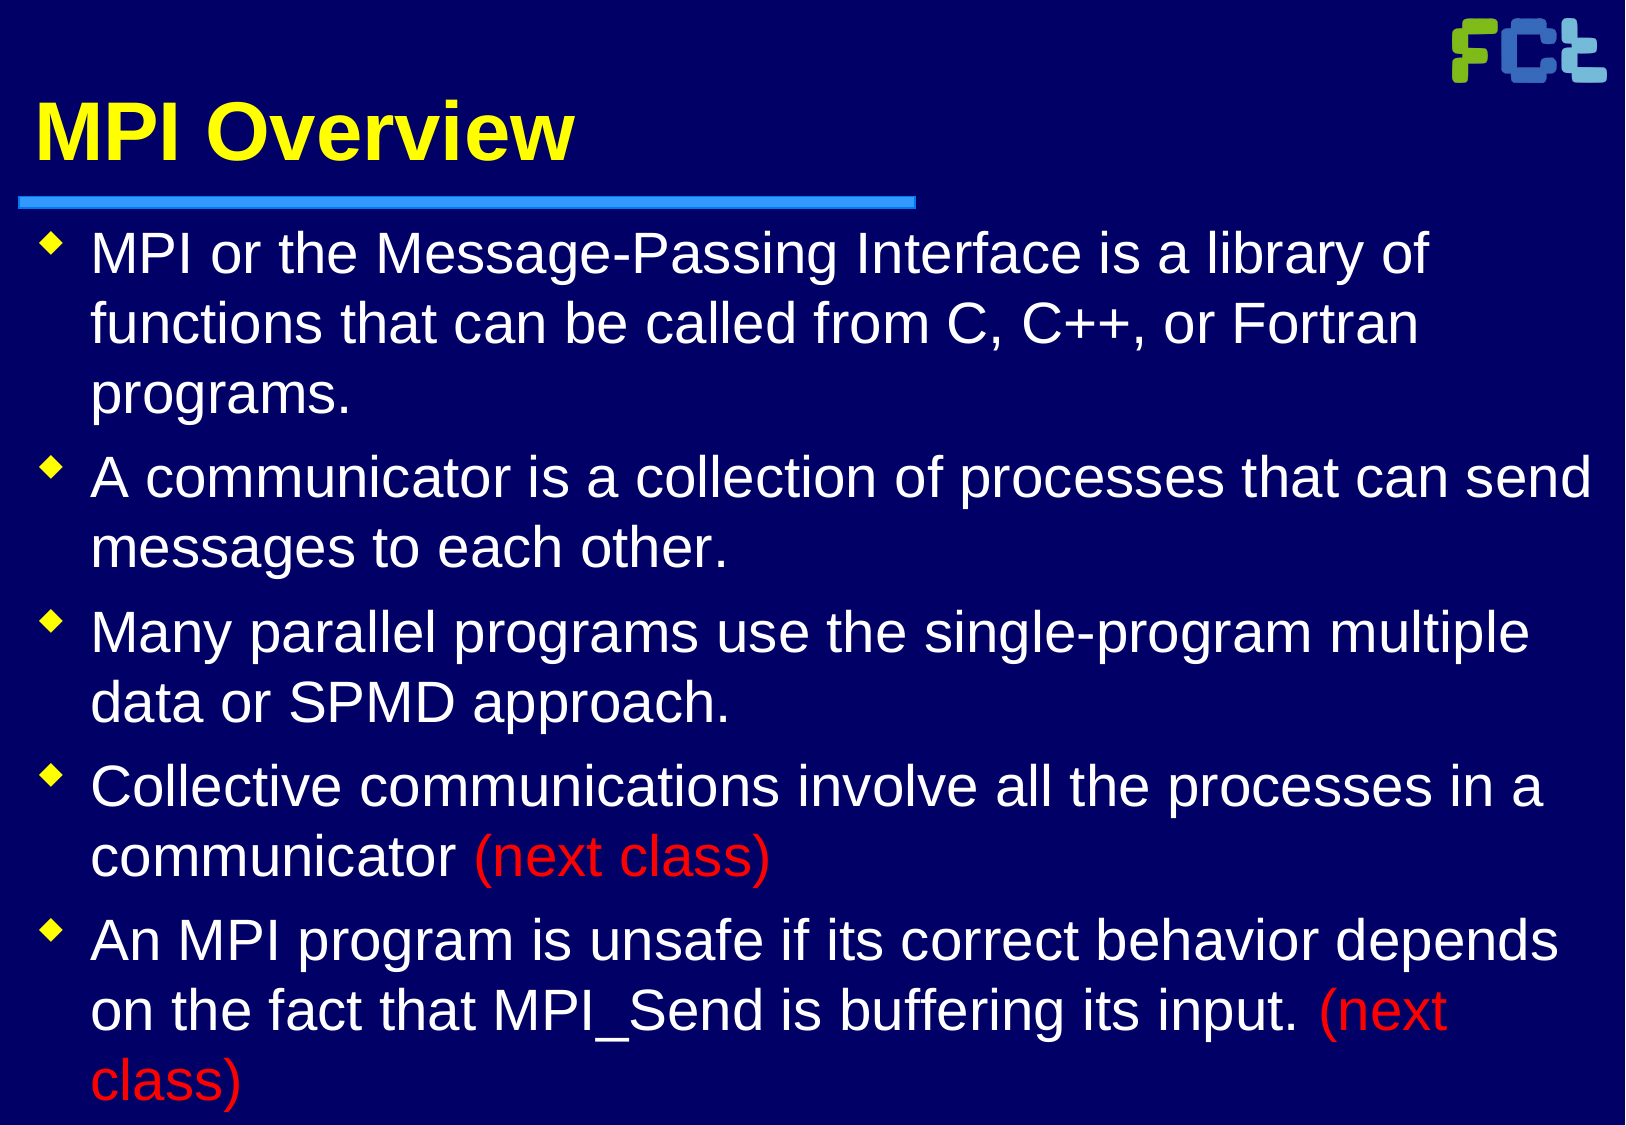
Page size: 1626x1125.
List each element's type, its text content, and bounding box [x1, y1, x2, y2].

title MPI Overview [19, 68, 1606, 185]
list MPI or the Message-Passing Interface is a library of functions that can be called from C, C++, or Fortran programs. A communicator is a collection of processes that can send messages to each other. Many parallel programs use the single-program multiple data or SPMD approach. Collective communications involve all the processes in a communicator (next class) An MPI program is unsafe if its correct behavior depends on the fact that MPI_Send is buffering its input. (next class) [19, 208, 1611, 1125]
picture [1452, 18, 1607, 83]
